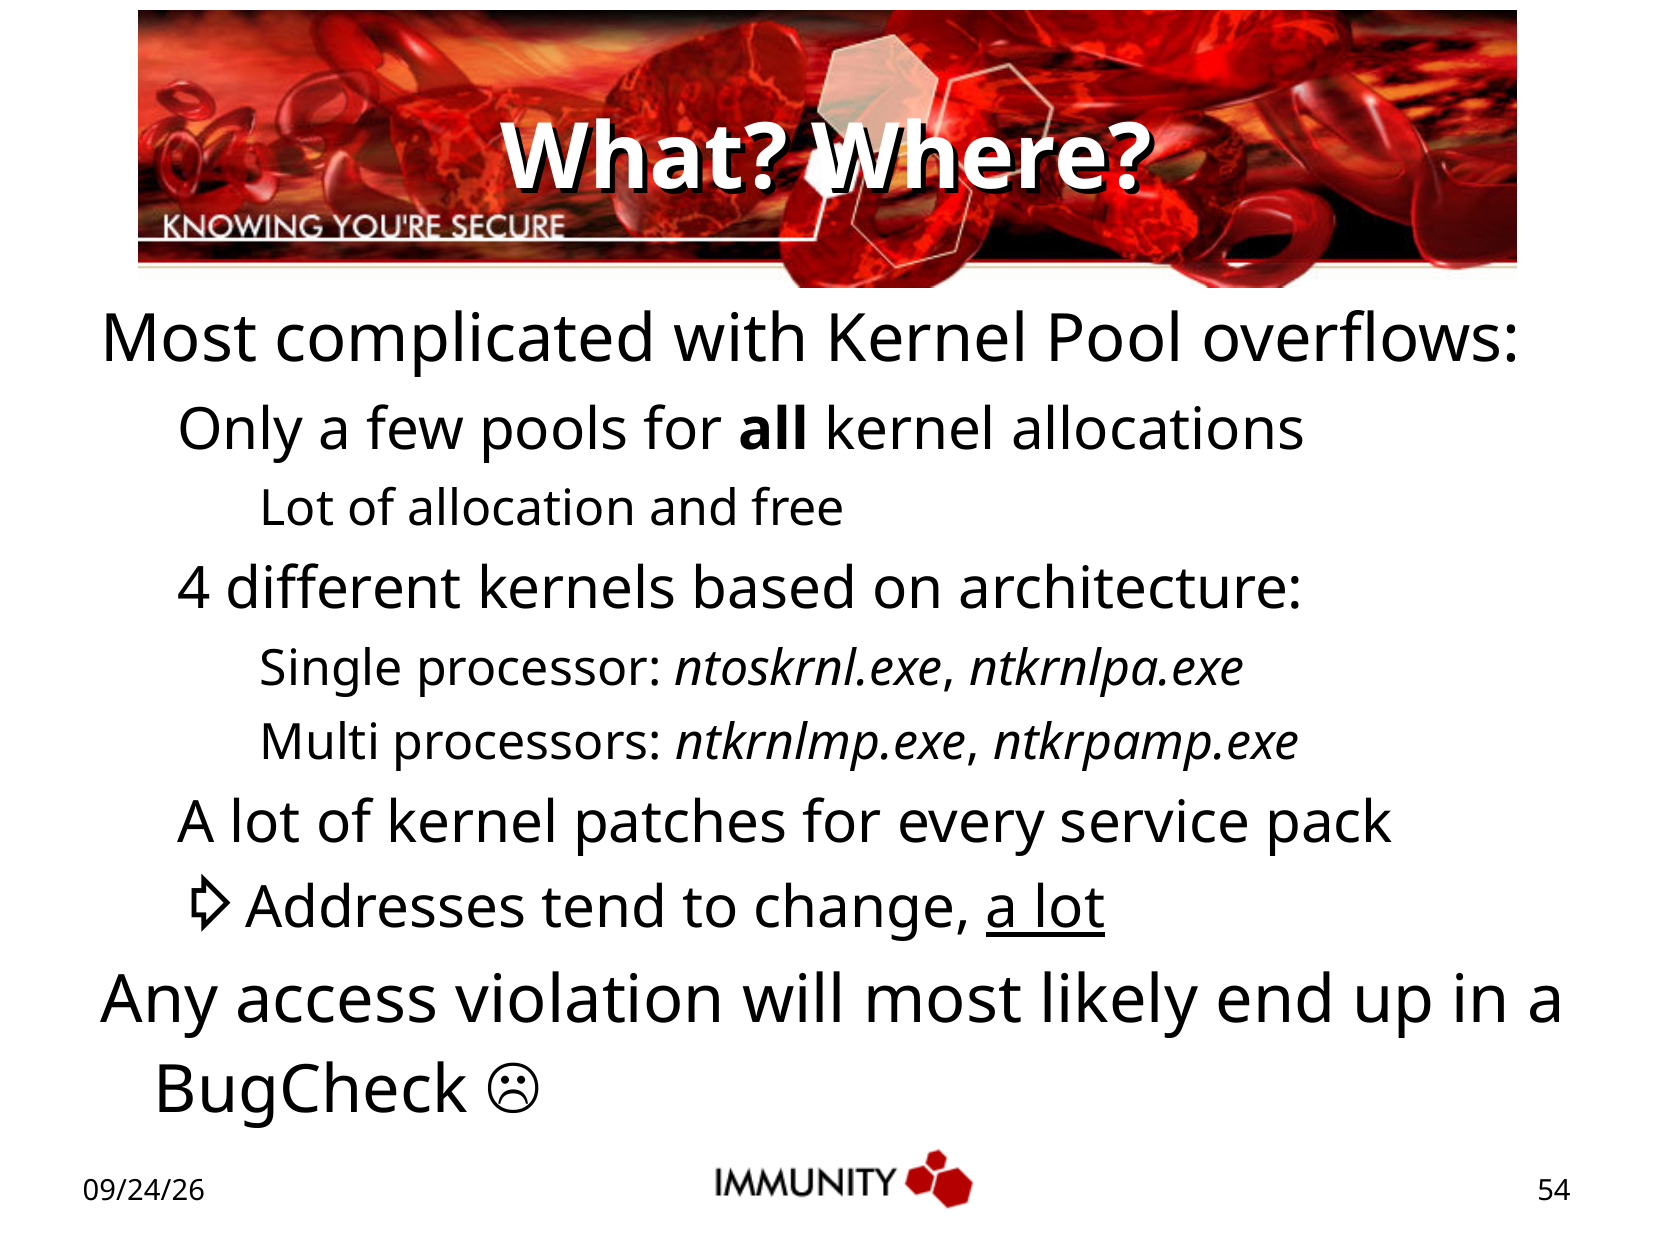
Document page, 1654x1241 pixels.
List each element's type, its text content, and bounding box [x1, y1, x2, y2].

picture [694, 1130, 984, 1235]
picture [138, 250, 1517, 288]
list Most complicated with Kernel Pool overflows: Only a few pools for all kernel allocations Lot of allocation and free 4 different kernels based on architecture: Single processor: ntoskrnl.exe, ntkrnlpa.exe Multi processors: ntkrnlmp.exe, ntkrpamp.exe A lot of kernel patches for every service pack ⇨Addresses tend to change, a lot Any access violation will most likely end up in a BugCheck ☹ [82, 290, 1571, 1094]
title What? Where? [82, 56, 1571, 250]
picture [138, 10, 1517, 56]
